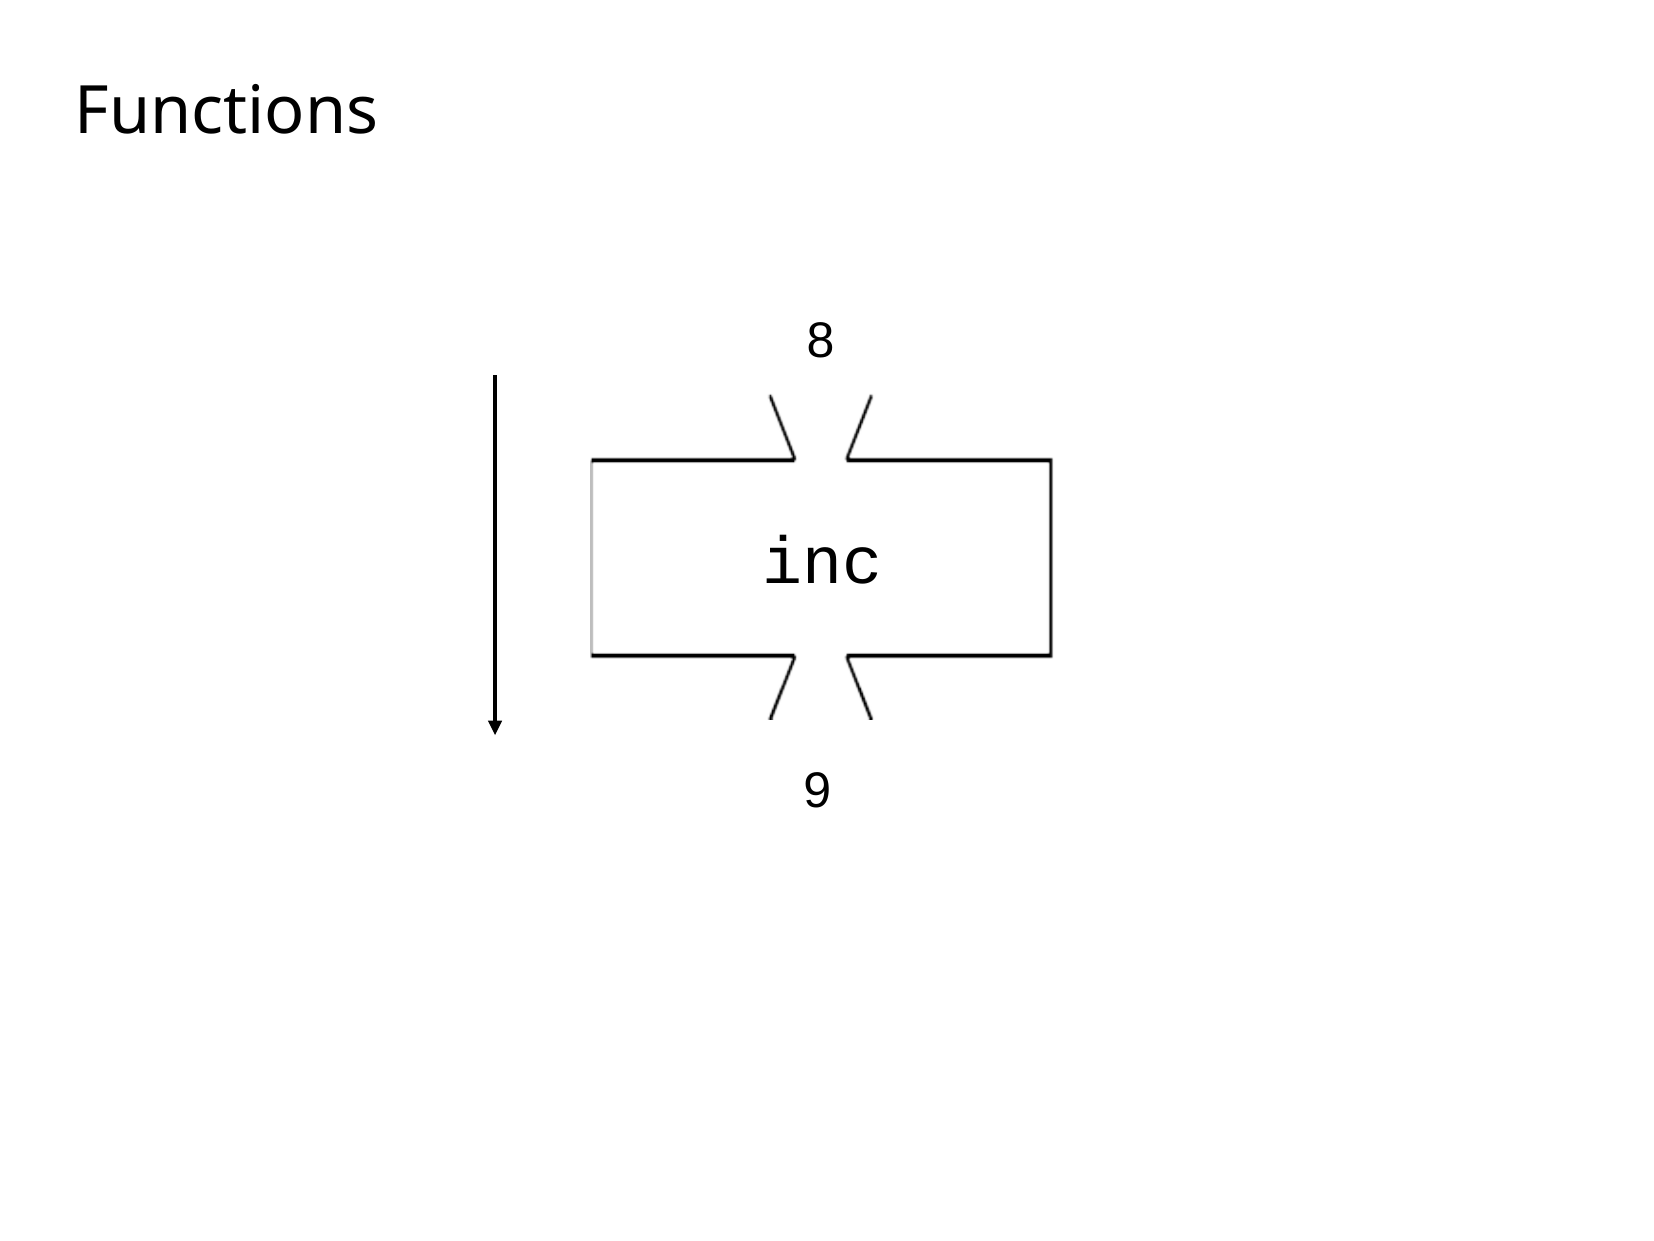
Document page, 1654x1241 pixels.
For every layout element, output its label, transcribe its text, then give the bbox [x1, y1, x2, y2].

text_box Functions [60, 59, 840, 169]
picture [590, 329, 1063, 720]
text_box inc [747, 510, 949, 600]
text_box 9 [788, 749, 864, 821]
text_box 8 [791, 299, 858, 371]
